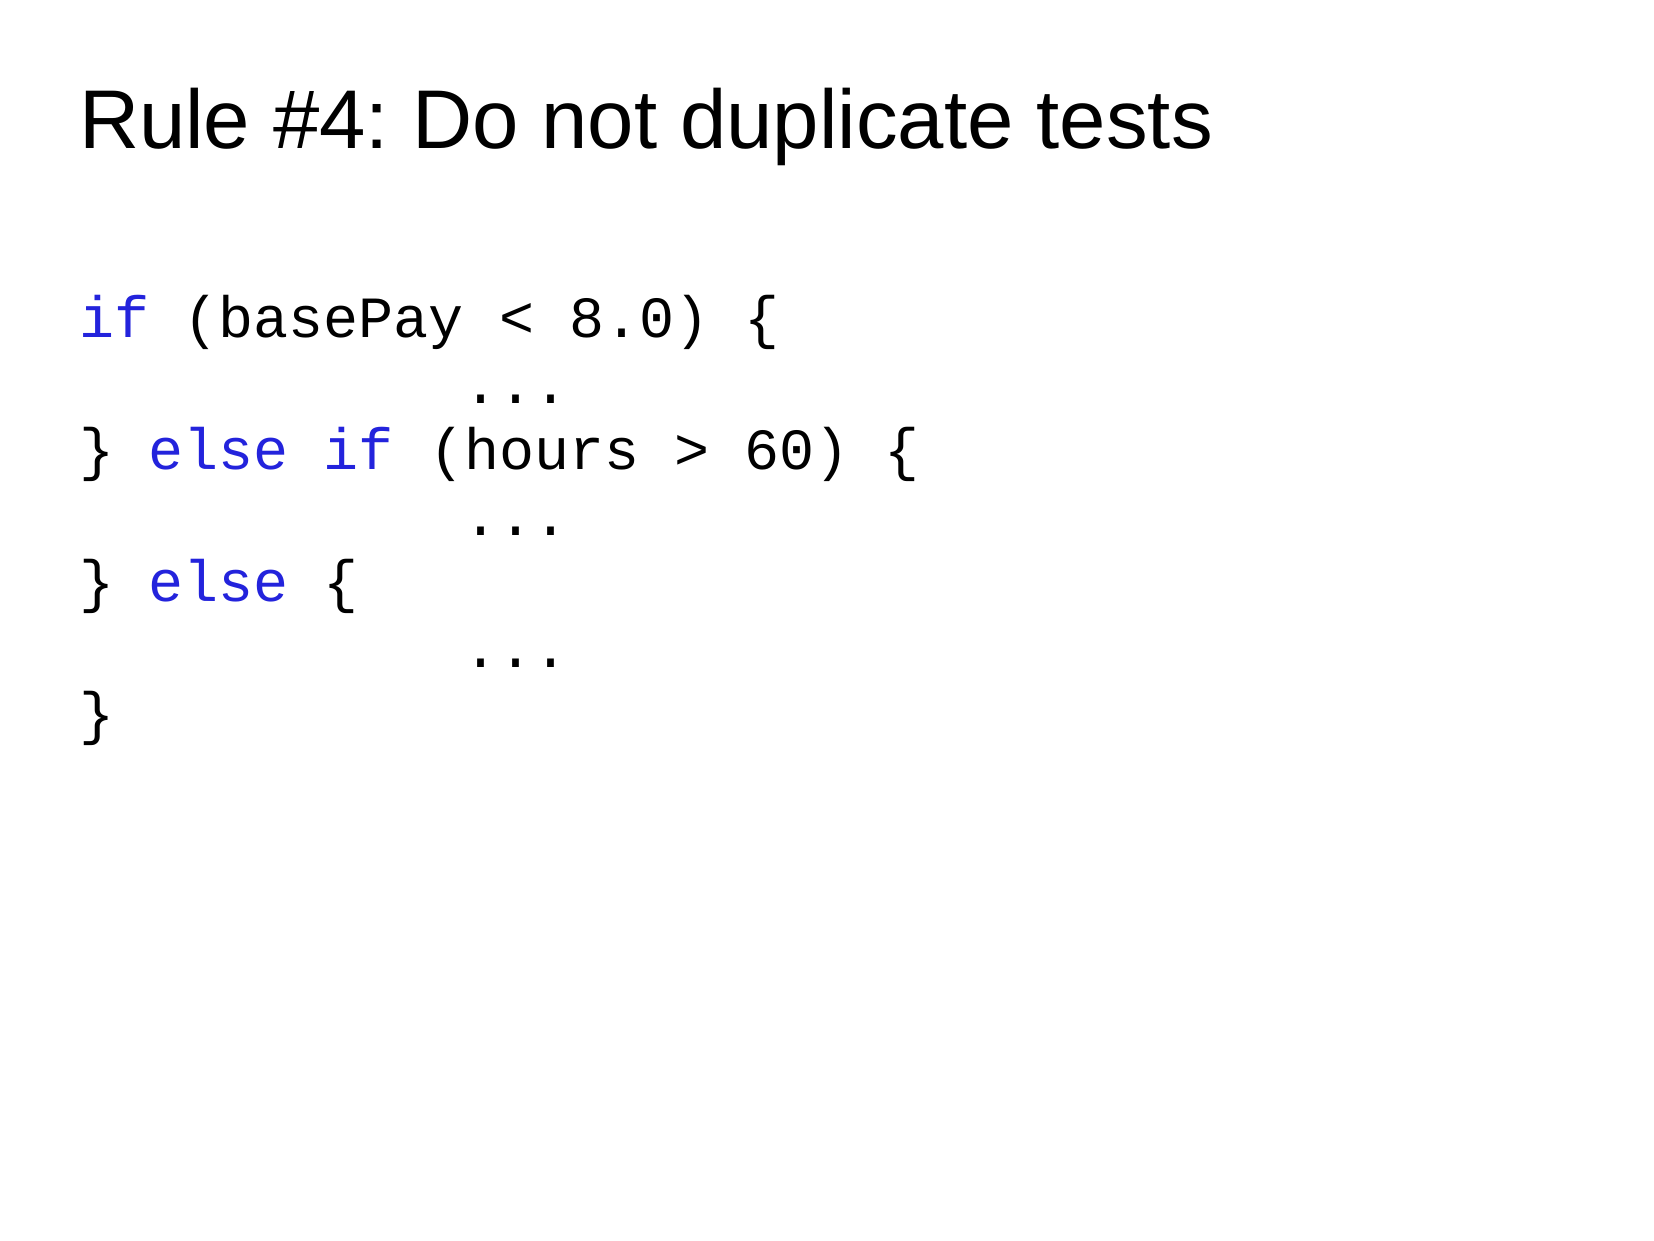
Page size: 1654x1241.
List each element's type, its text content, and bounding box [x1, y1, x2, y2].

text_box Rule #4: Do not duplicate tests if (basePay < 8.0) { ... } else if (hours > 60) { ... } else { ... } [64, 66, 1622, 771]
